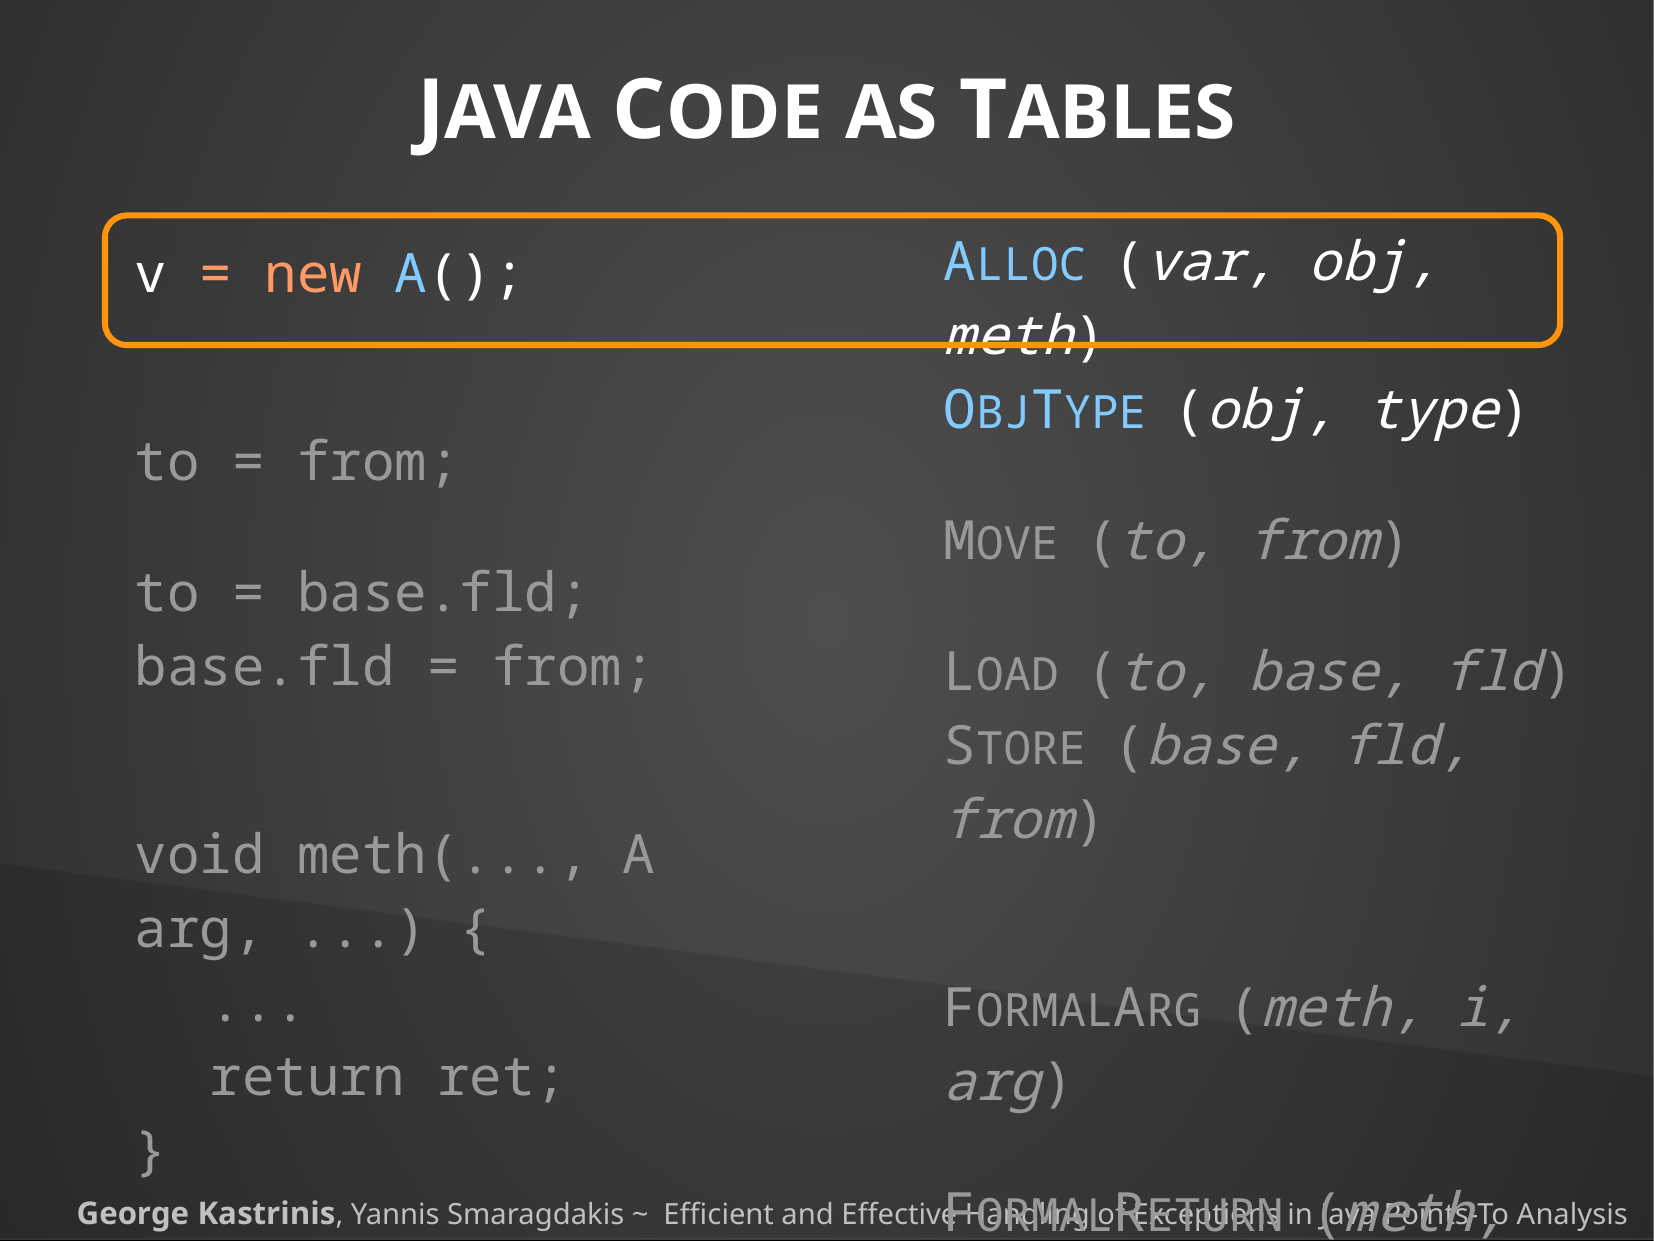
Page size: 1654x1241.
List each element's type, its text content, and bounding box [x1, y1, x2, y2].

text_box ALLOC (var, obj, meth) OBJTYPE (obj, type) MOVE (to, from) LOAD (to, base, fld) STORE (base, fld, from) FORMALARG (meth, i, arg) FORMALRETURN (meth, ret) VCALL (base, sig, invo) [929, 219, 1557, 341]
text_box v = new A(); to = from; to = base.fld; base.fld = from; void meth(..., A arg, ...) { ... return ret; } base.sig(...); [120, 348, 916, 1023]
picture [0, 0, 1654, 1241]
text_box ALLOC (var, obj, meth) OBJTYPE (obj, type) MOVE (to, from) LOAD (to, base, fld) STORE (base, fld, from) FORMALARG (meth, i, arg) FORMALRETURN (meth, ret) VCALL (base, sig, invo) [929, 215, 1591, 1046]
text_box v = new A(); to = from; to = base.fld; base.fld = from; void meth(..., A arg, ...) { ... return ret; } base.sig(...); [120, 227, 916, 341]
text_box JAVA CODE AS TABLES [210, 41, 1444, 151]
